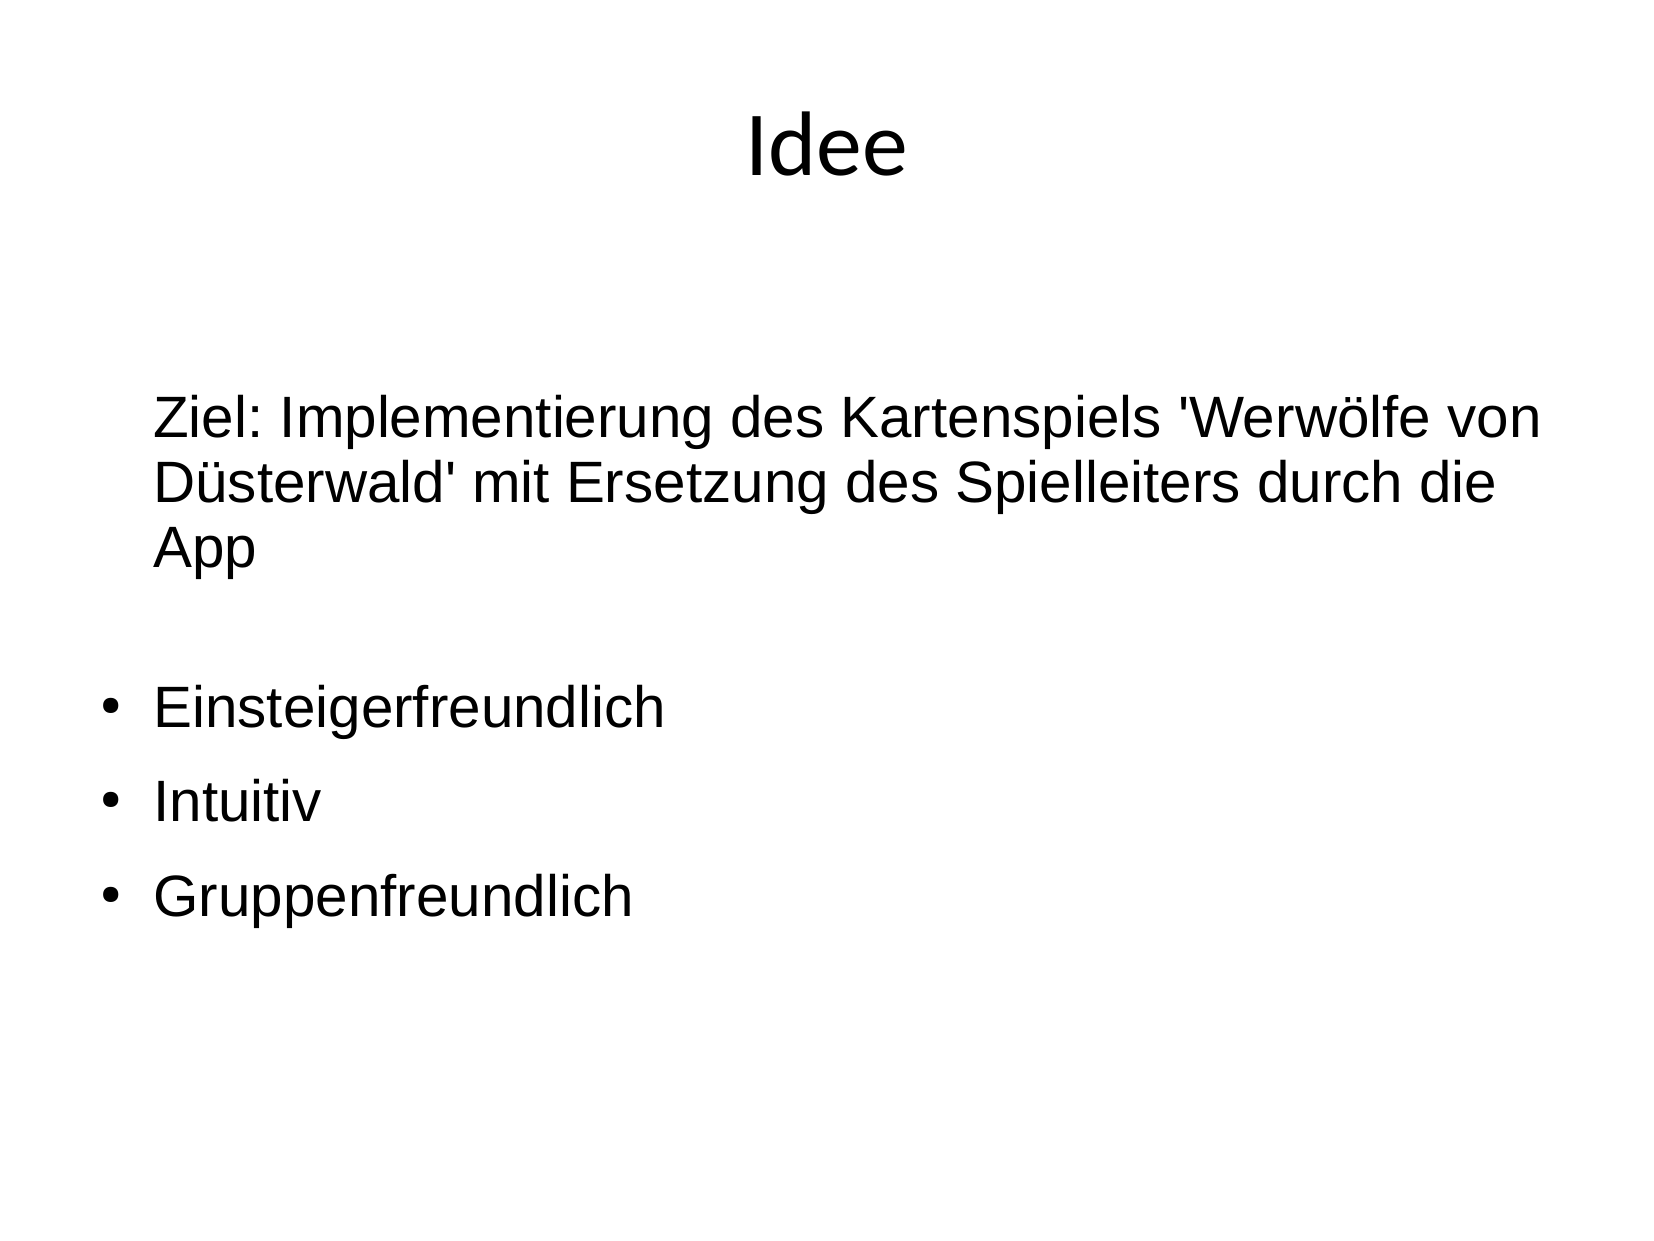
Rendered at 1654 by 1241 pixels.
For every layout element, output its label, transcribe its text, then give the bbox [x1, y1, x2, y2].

title Idee [82, 49, 1571, 257]
list Ziel: Implementierung des Kartenspiels 'Werwölfe von Düsterwald' mit Ersetzung des Spielleiters durch die App Einsteigerfreundlich Intuitiv Gruppenfreundlich [82, 290, 1571, 1109]
